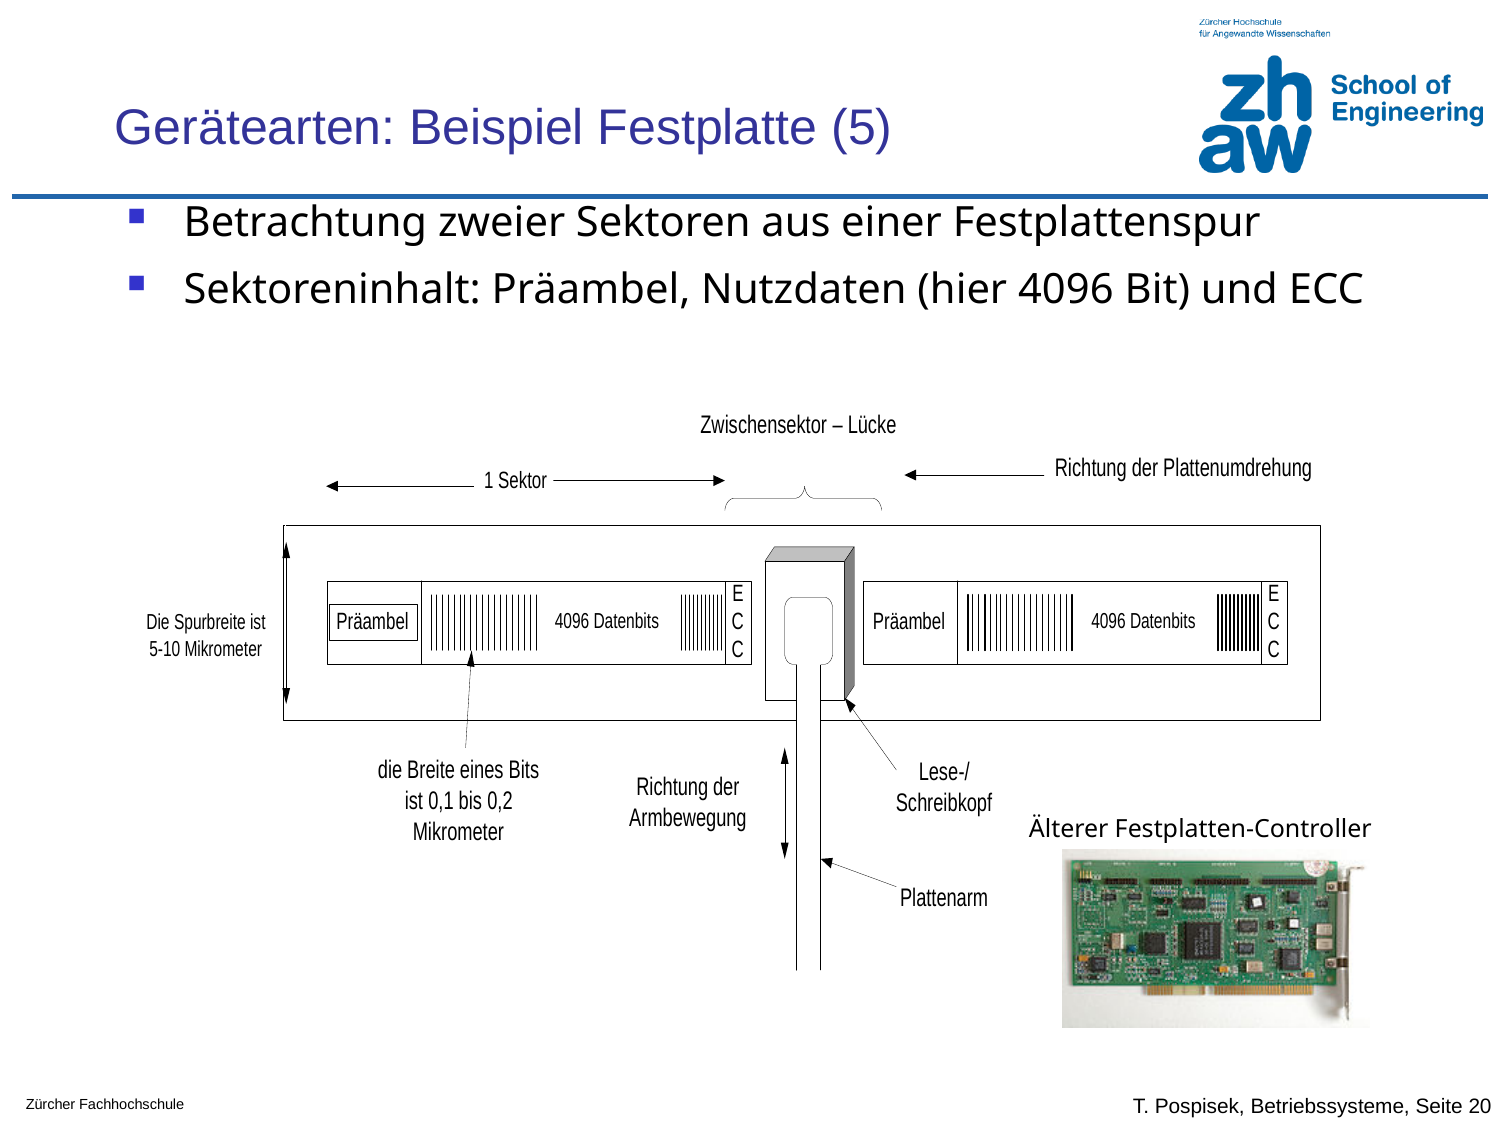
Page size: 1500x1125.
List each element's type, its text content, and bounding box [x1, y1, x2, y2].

title Gerätearten: Beispiel Festplatte (5) [99, 50, 1379, 163]
text_box Betrachtung zweier Sektoren aus einer Festplattenspur Sektoreninhalt: Präambel, Nutzdaten (hier 4096 Bit) und ECC [112, 187, 1400, 325]
text_box Älterer Festplatten-Controller [1326, 805, 1387, 850]
picture [131, 383, 1370, 1028]
picture [1199, 19, 1483, 173]
